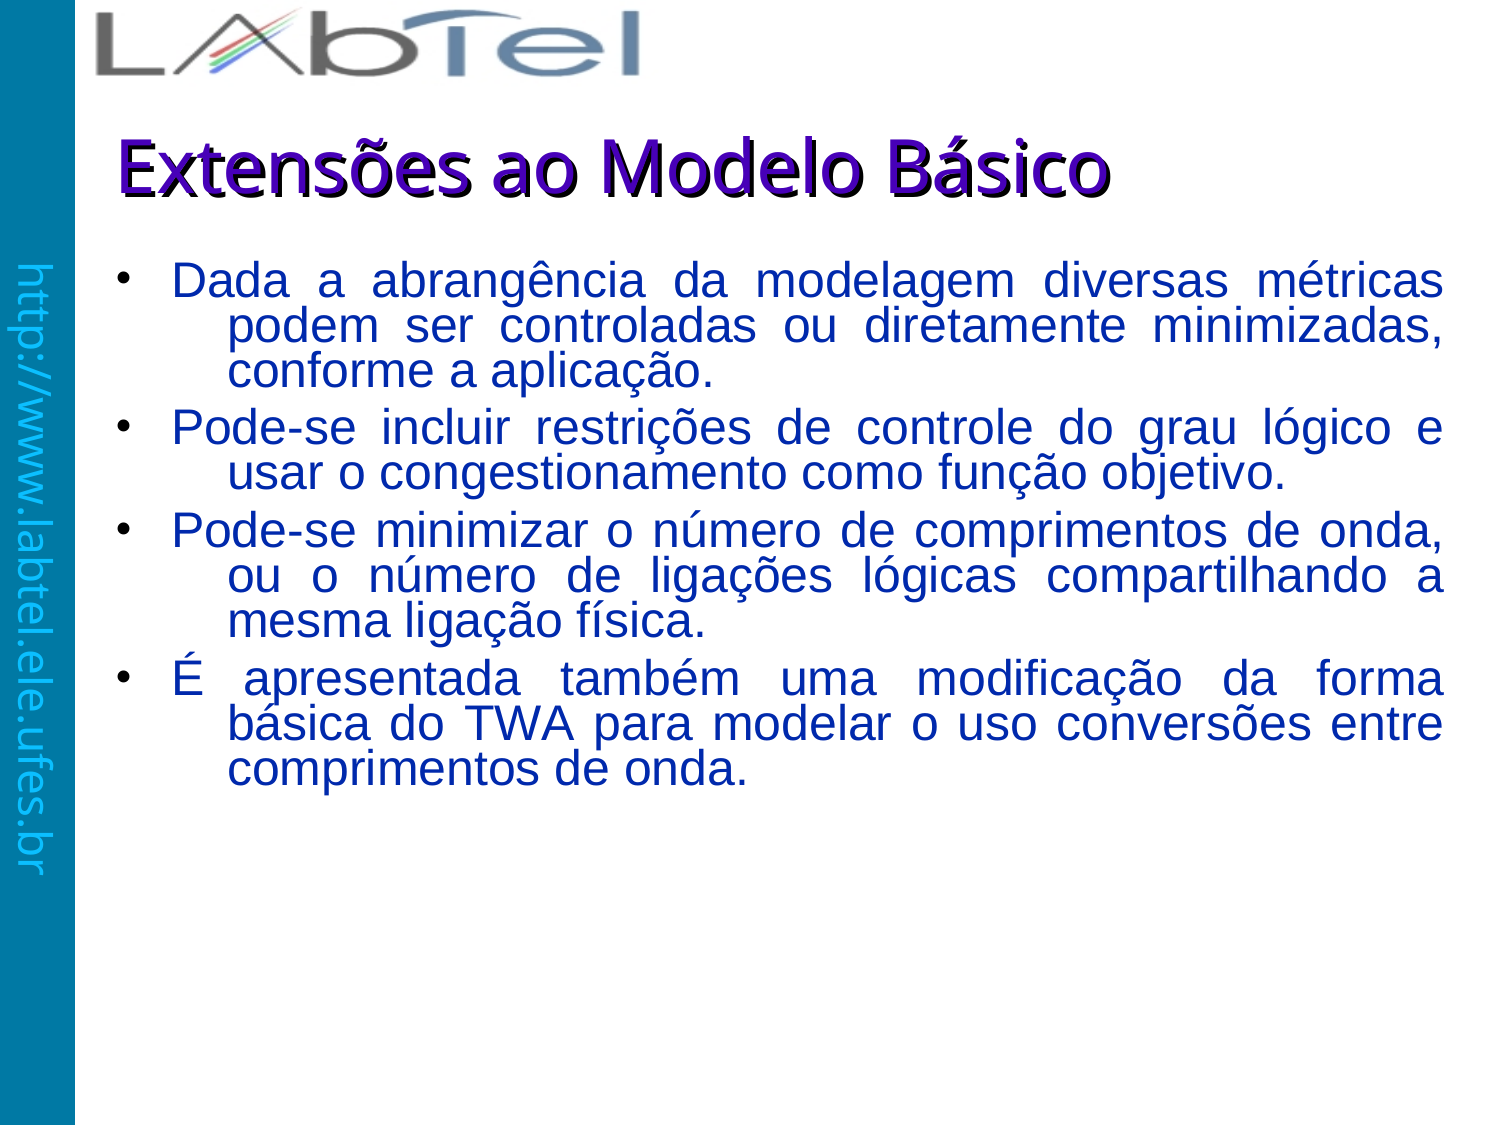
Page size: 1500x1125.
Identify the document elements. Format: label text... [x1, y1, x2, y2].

title Extensões ao Modelo Básico [99, 65, 1460, 237]
picture [76, 0, 675, 88]
list Dada a abrangência da modelagem diversas métricas podem ser controladas ou diretamente minimizadas, conforme a aplicação. Pode-se incluir restrições de controle do grau lógico e usar o congestionamento como função objetivo. Pode-se minimizar o número de comprimentos de onda, ou o número de ligações lógicas compartilhando a mesma ligação física. É apresentada também uma modificação da forma básica do TWA para modelar o uso conversões entre comprimentos de onda. [99, 237, 1460, 980]
